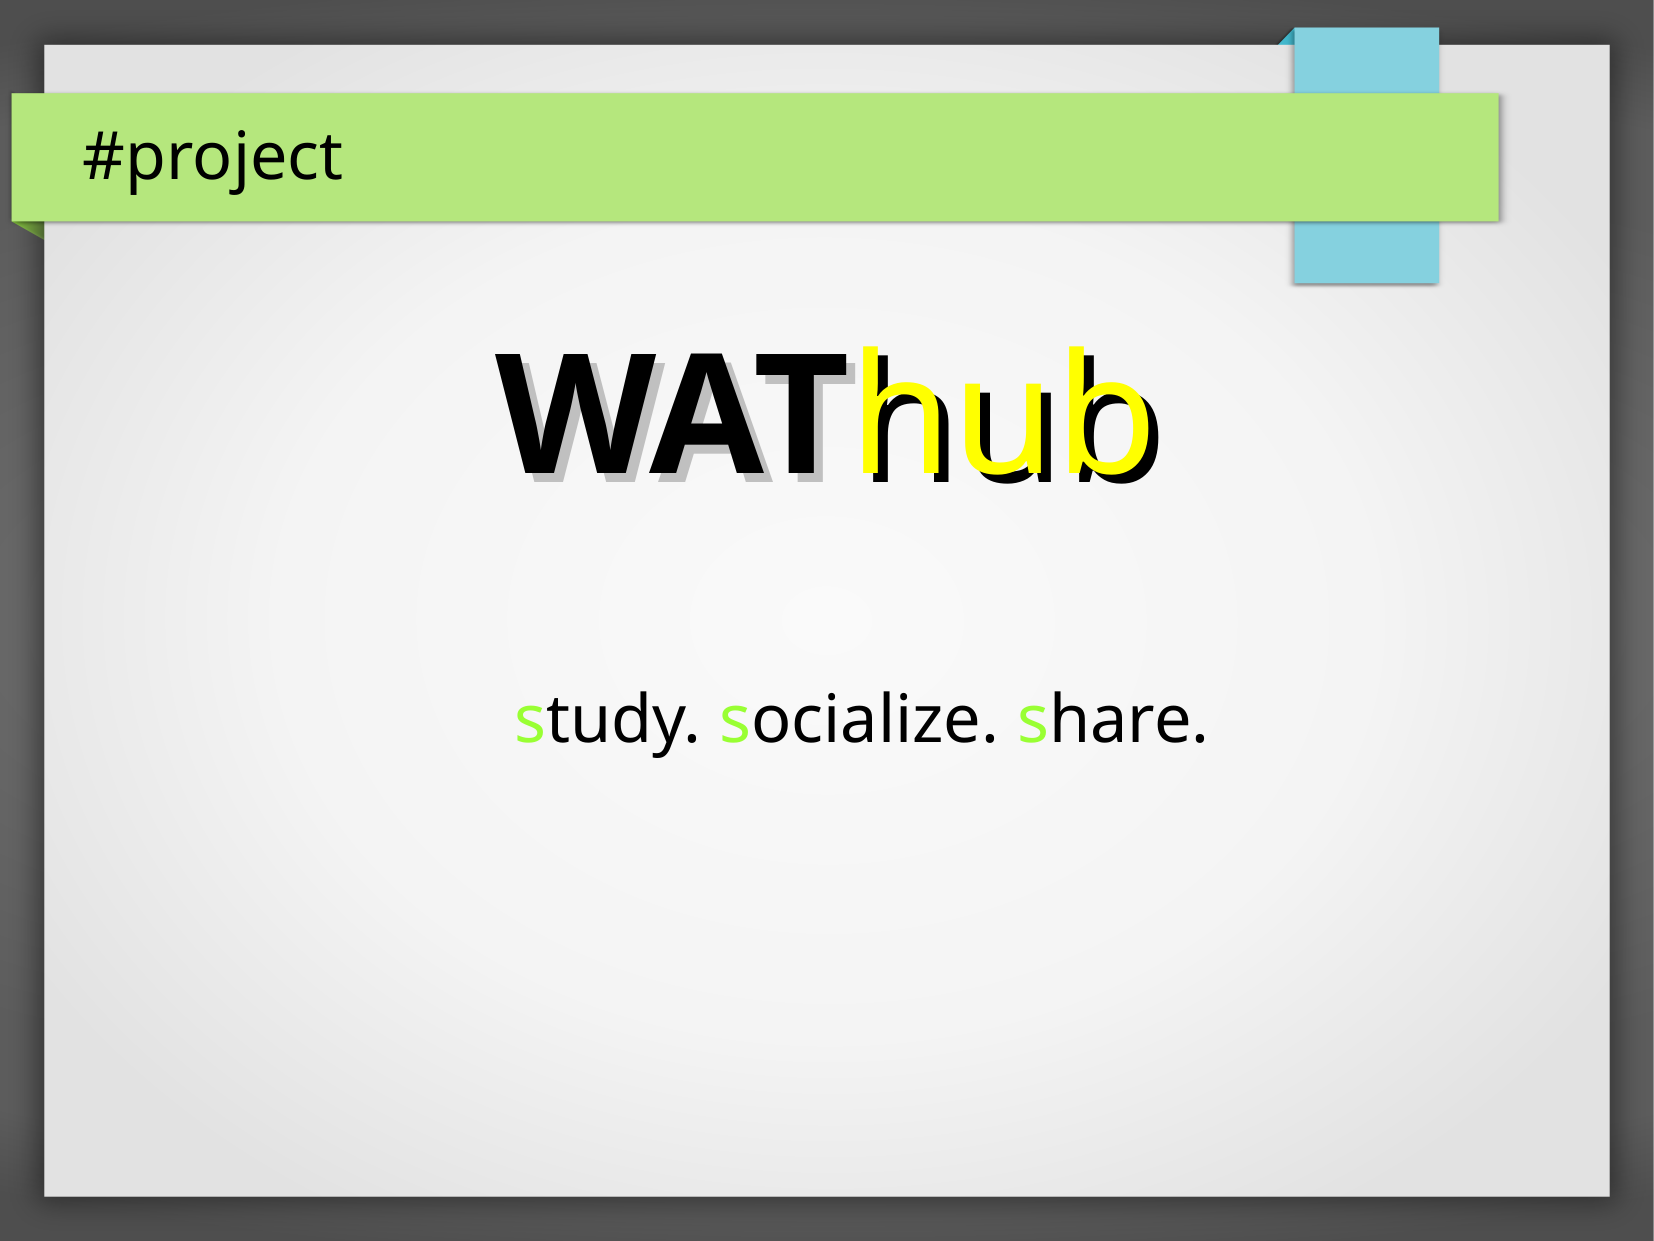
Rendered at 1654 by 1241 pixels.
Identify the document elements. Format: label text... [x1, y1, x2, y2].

title #project [82, 94, 1264, 213]
list WAThub [82, 295, 1571, 639]
list study. socialize. share. [82, 670, 1571, 1015]
picture [0, 0, 1654, 1241]
